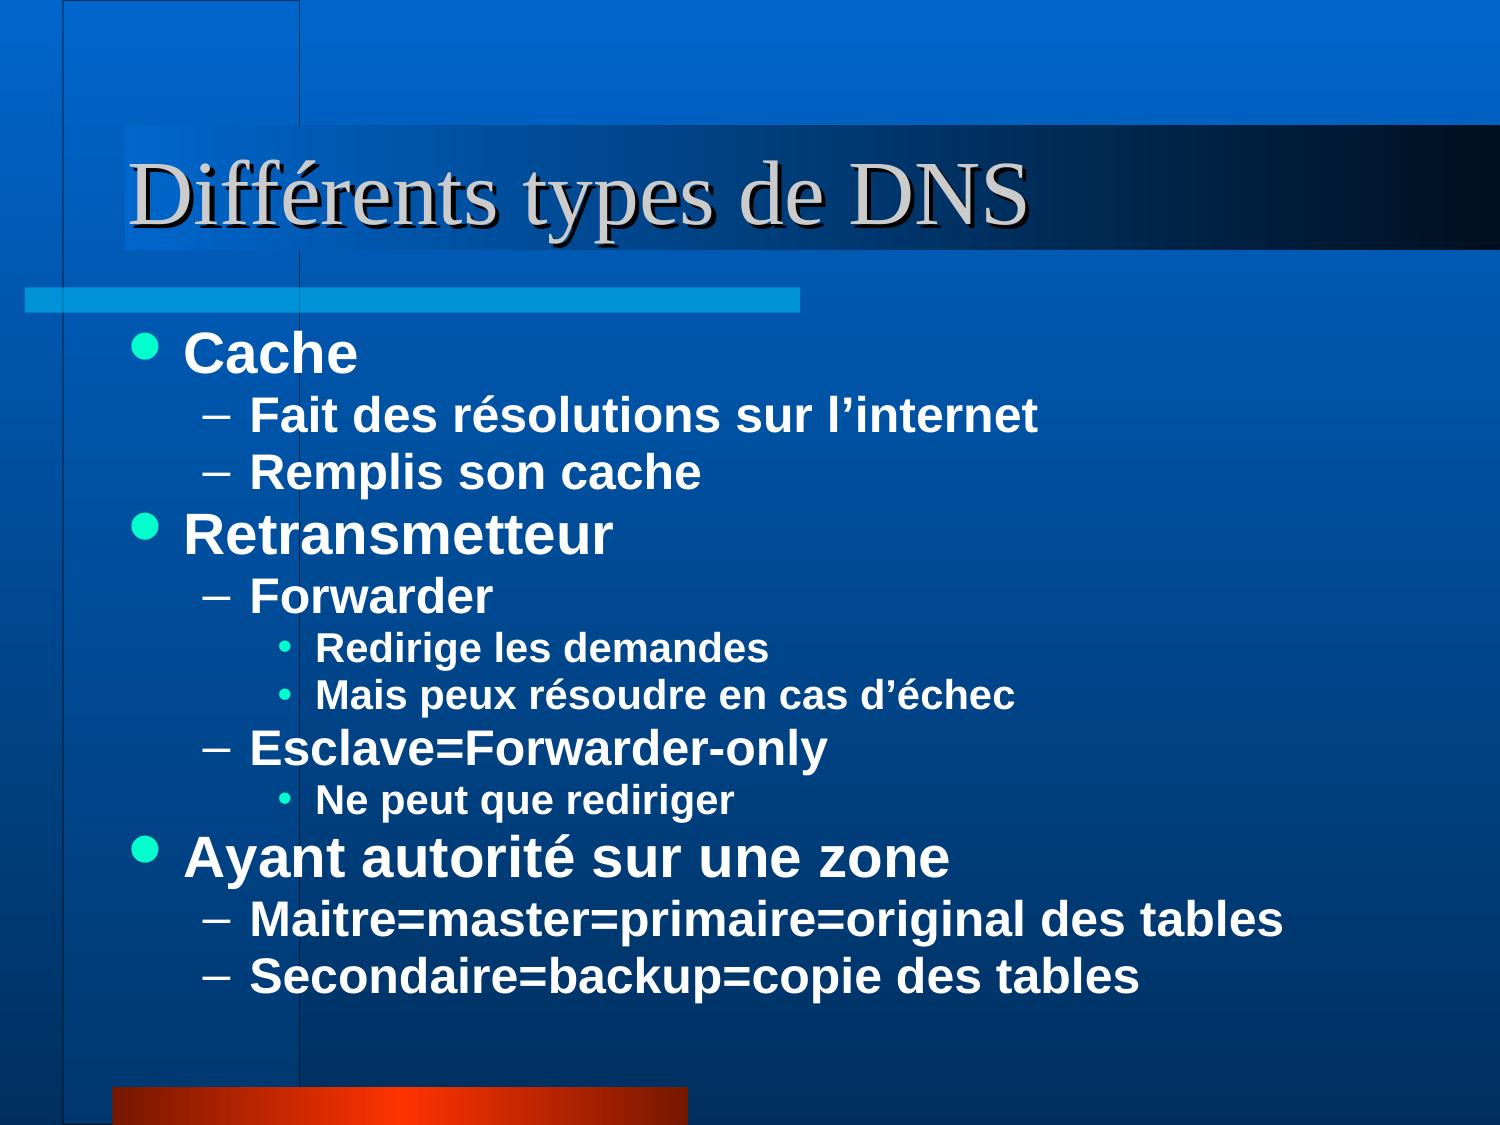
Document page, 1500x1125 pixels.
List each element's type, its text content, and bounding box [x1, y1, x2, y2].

title Différents types de DNS [112, 99, 1388, 288]
list Cache Fait des résolutions sur l’internet Remplis son cache Retransmetteur Forwarder Redirige les demandes Mais peux résoudre en cas d’échec Esclave=Forwarder-only Ne peut que rediriger Ayant autorité sur une zone Maitre=master=primaire=original des tables Secondaire=backup=copie des tables [112, 324, 1388, 1071]
